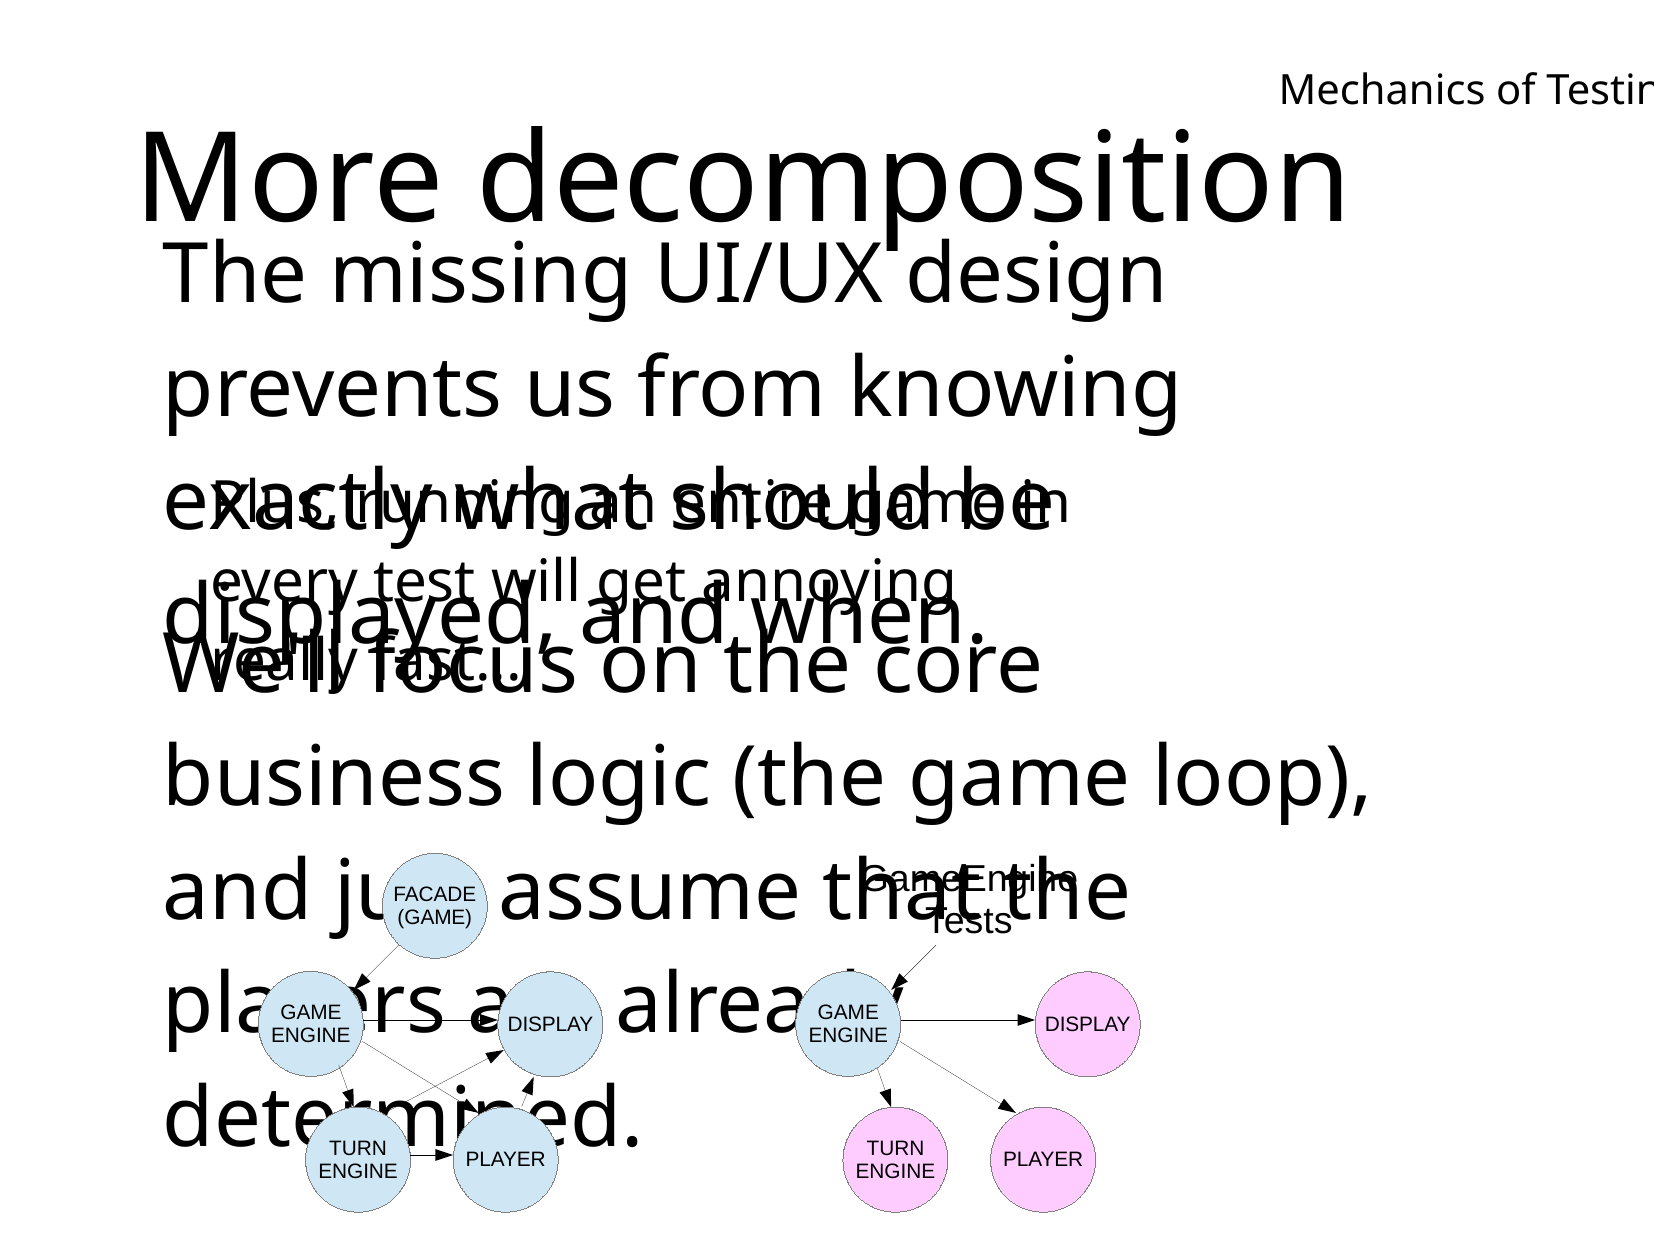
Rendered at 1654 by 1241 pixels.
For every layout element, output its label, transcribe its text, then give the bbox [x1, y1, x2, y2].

text_box More decomposition [120, 80, 1508, 211]
text_box GameEngine Tests [845, 850, 1094, 949]
text_box We'll focus on the core business logic (the game loop), and just assume that the players are already determined. [148, 596, 1411, 840]
text_box DISPLAY [497, 971, 603, 1077]
text_box PLAYER [453, 1107, 559, 1213]
text_box The missing UI/UX design prevents us from knowing exactly what should be displayed, and when. [148, 206, 1411, 450]
text_box TURN ENGINE [305, 1107, 411, 1213]
text_box TURN ENGINE [842, 1107, 948, 1213]
text_box GAME ENGINE [795, 971, 901, 1077]
text_box Mechanics of Testing [1263, 51, 1603, 106]
text_box GAME ENGINE [258, 971, 364, 1077]
text_box PLAYER [990, 1107, 1096, 1213]
text_box FACADE (GAME) [382, 853, 488, 959]
text_box Plus, running an entire game in every test will get annoying really fast... [195, 452, 1111, 582]
text_box DISPLAY [1035, 971, 1141, 1077]
